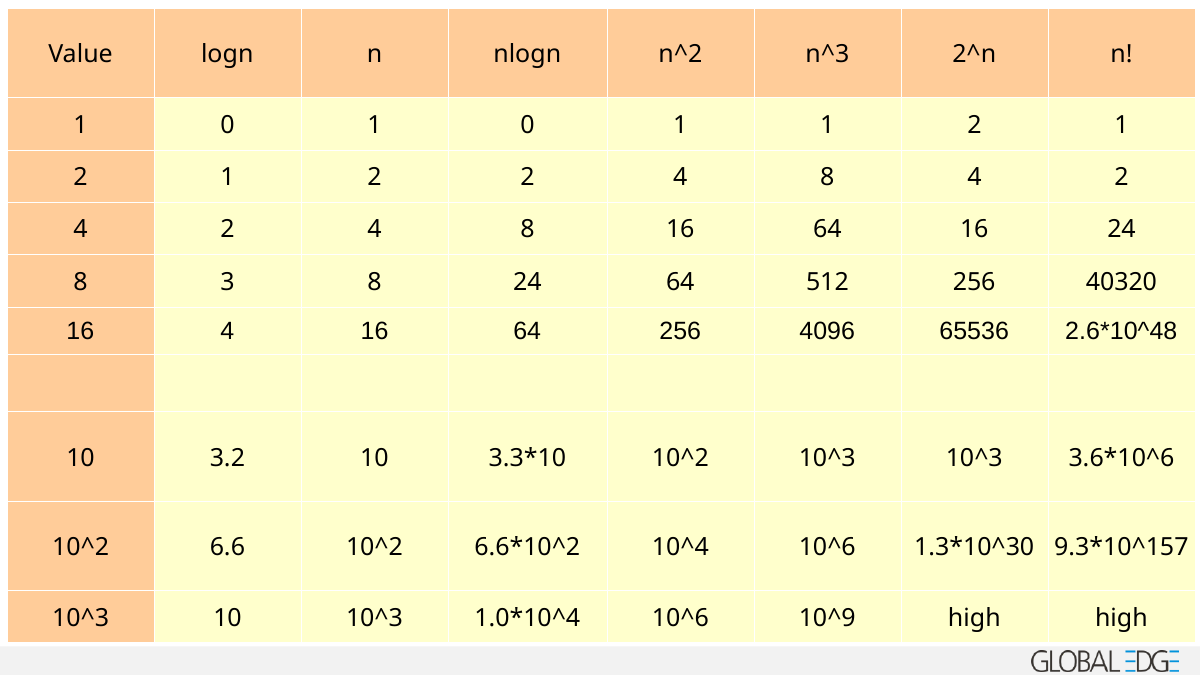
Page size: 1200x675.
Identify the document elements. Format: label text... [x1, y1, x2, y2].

table_cell 10^2 [608, 412, 754, 501]
table_cell 16 [608, 203, 754, 254]
table_cell [902, 355, 1048, 411]
table_header n [302, 9, 448, 97]
table_cell 2 [155, 203, 301, 254]
table_cell 2 [8, 151, 154, 202]
table_cell high [1049, 591, 1195, 642]
table_cell 8 [755, 151, 901, 202]
table_cell 3 [155, 255, 301, 307]
table_cell [1049, 355, 1195, 411]
table_cell 24 [449, 255, 607, 307]
table_header logn [155, 9, 301, 97]
table_cell 9.3*10^157 [1049, 502, 1195, 590]
table_cell [302, 355, 448, 411]
table_cell 6.6*10^2 [449, 502, 607, 590]
table_cell [8, 355, 154, 411]
table_cell 2 [1049, 151, 1195, 202]
table_cell 2 [449, 151, 607, 202]
table_cell 10^3 [302, 591, 448, 642]
table_cell 2.6*10^48 [1049, 308, 1195, 354]
table_header n! [1049, 9, 1195, 97]
table_cell high [902, 591, 1048, 642]
table_cell 4 [302, 203, 448, 254]
table_header Value [8, 9, 154, 97]
table_cell 8 [449, 203, 607, 254]
table_header n^2 [608, 9, 754, 97]
table_header 2^n [902, 9, 1048, 97]
table_cell 4 [608, 151, 754, 202]
table_cell [755, 355, 901, 411]
table_cell 24 [1049, 203, 1195, 254]
table_cell 1.0*10^4 [449, 591, 607, 642]
table_cell 10^2 [8, 502, 154, 590]
table_cell 10^2 [302, 502, 448, 590]
table_cell 10 [8, 412, 154, 501]
table_cell 64 [608, 255, 754, 307]
table_cell 1 [608, 98, 754, 150]
table_cell 16 [8, 308, 154, 354]
table_cell 3.2 [155, 412, 301, 501]
table_cell 16 [902, 203, 1048, 254]
table_cell 10^6 [608, 591, 754, 642]
table_cell 8 [8, 255, 154, 307]
table_cell 1 [755, 98, 901, 150]
table_cell 64 [755, 203, 901, 254]
table_cell 10^6 [755, 502, 901, 590]
table_cell 64 [449, 308, 607, 354]
table_cell 10^9 [755, 591, 901, 642]
table_cell 6.6 [155, 502, 301, 590]
table_cell 0 [155, 98, 301, 150]
table_cell 10 [155, 591, 301, 642]
table_cell 2 [902, 98, 1048, 150]
table_cell 1.3*10^30 [902, 502, 1048, 590]
table_cell 512 [755, 255, 901, 307]
table_cell 10^3 [755, 412, 901, 501]
table_cell 2 [302, 151, 448, 202]
table_cell 16 [302, 308, 448, 354]
table_cell 256 [608, 308, 754, 354]
table_cell [155, 355, 301, 411]
table_cell 4 [155, 308, 301, 354]
picture [1031, 650, 1179, 672]
table_cell 10^3 [902, 412, 1048, 501]
table_cell 65536 [902, 308, 1048, 354]
table_cell 8 [302, 255, 448, 307]
table_cell 4 [8, 203, 154, 254]
table_cell 0 [449, 98, 607, 150]
table_cell 10 [302, 412, 448, 501]
table_header n^3 [755, 9, 901, 97]
table_cell 10^3 [8, 591, 154, 642]
table_cell 1 [1049, 98, 1195, 150]
table_cell 256 [902, 255, 1048, 307]
table_cell 4 [902, 151, 1048, 202]
table_cell 4096 [755, 308, 901, 354]
table_cell 10^4 [608, 502, 754, 590]
table_cell 40320 [1049, 255, 1195, 307]
table_cell 3.6*10^6 [1049, 412, 1195, 501]
table_cell 3.3*10 [449, 412, 607, 501]
table_cell 1 [8, 98, 154, 150]
table_cell 1 [302, 98, 448, 150]
table_cell [449, 355, 607, 411]
table_cell 1 [155, 151, 301, 202]
table_header nlogn [449, 9, 607, 97]
table_cell [608, 355, 754, 411]
